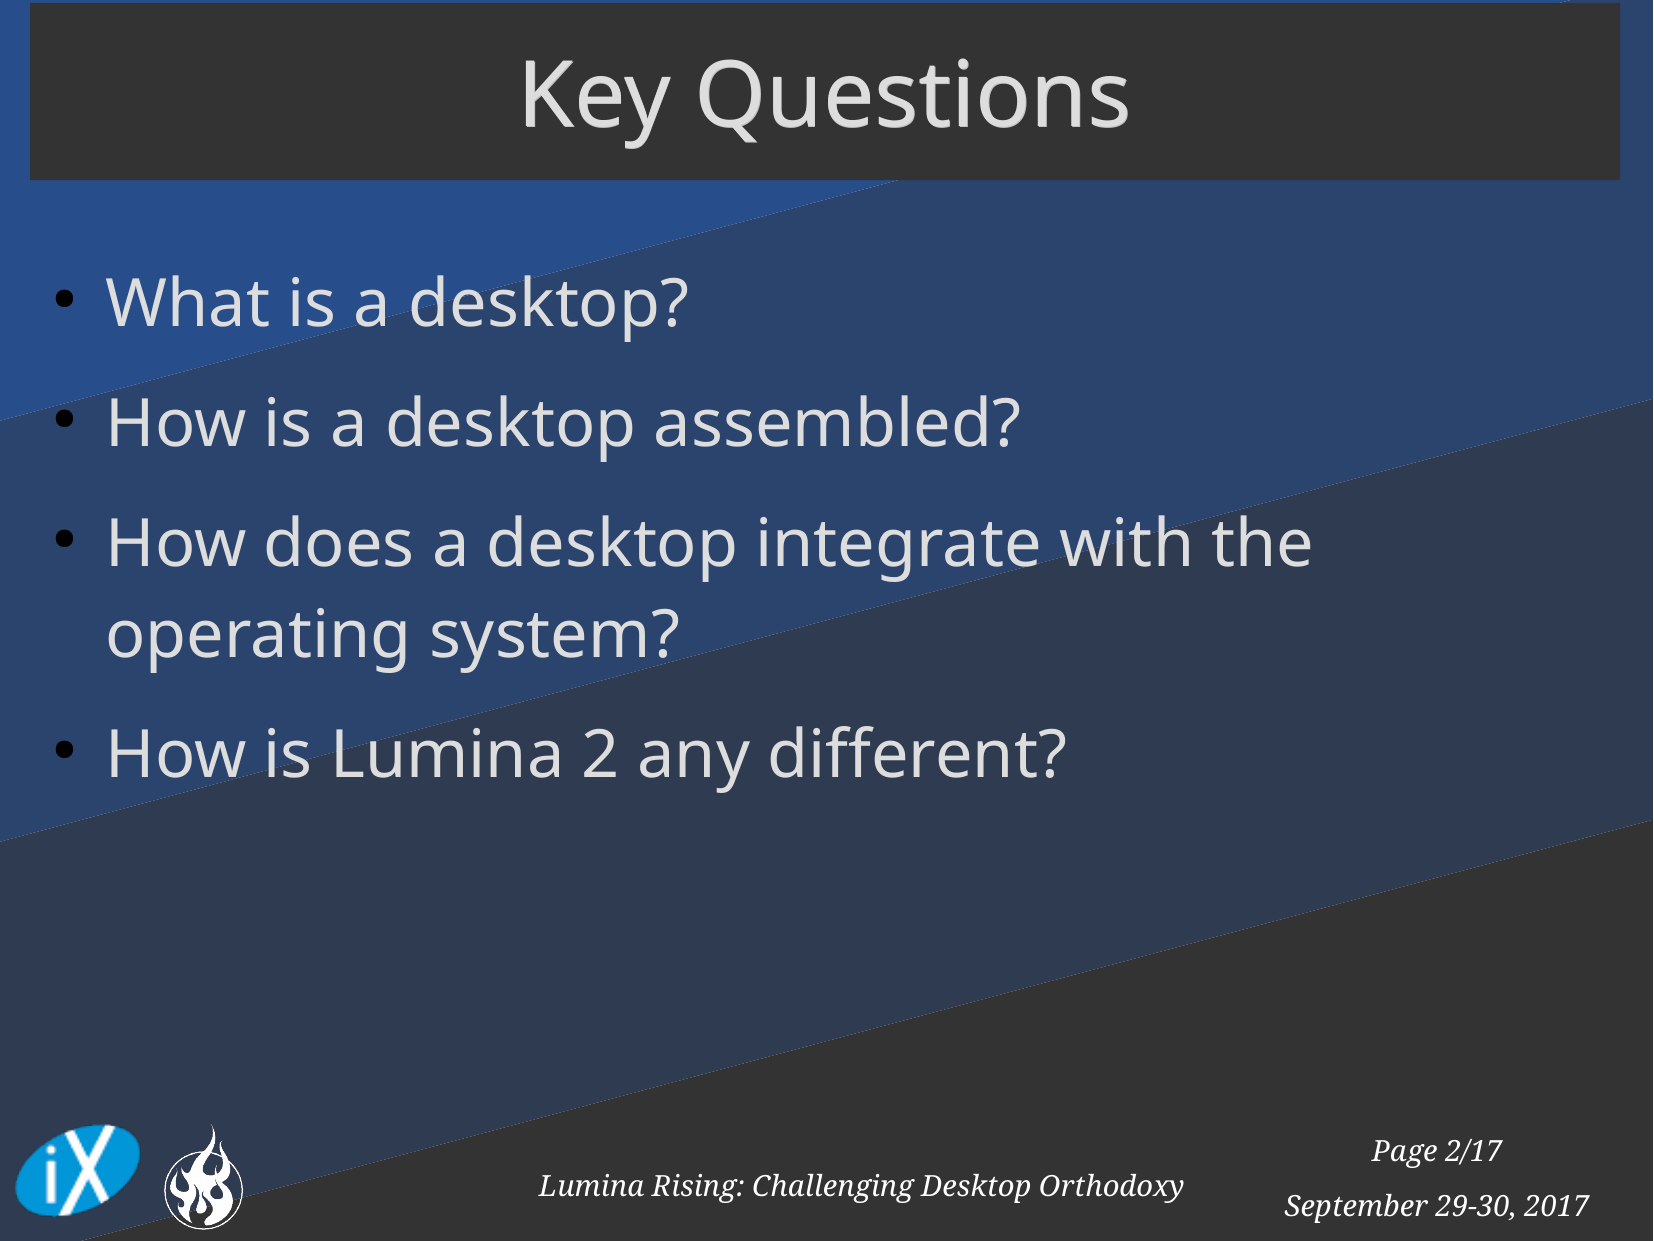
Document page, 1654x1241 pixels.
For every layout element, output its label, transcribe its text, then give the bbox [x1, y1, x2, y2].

list What is a desktop? How is a desktop assembled? How does a desktop integrate with the operating system? How is Lumina 2 any different? [30, 255, 1621, 1036]
picture [46, 1145, 56, 1155]
title Key Questions [30, 2, 1621, 181]
picture [46, 1160, 56, 1203]
picture [150, 1124, 256, 1230]
picture [15, 1124, 145, 1223]
